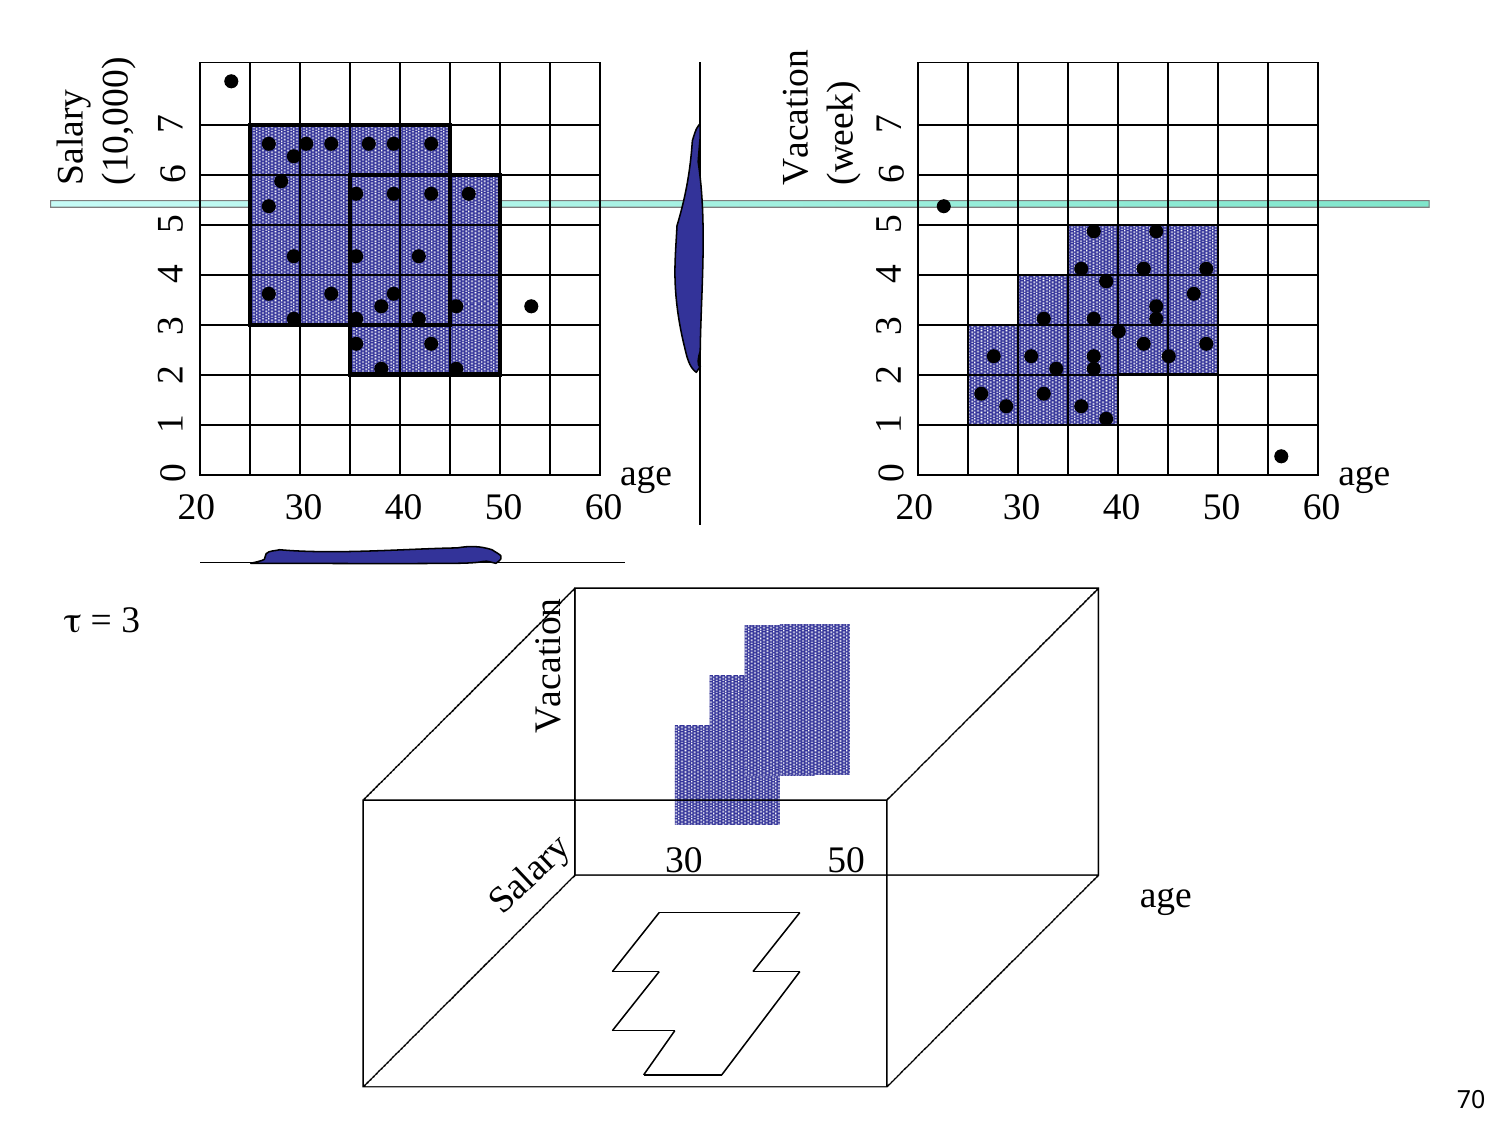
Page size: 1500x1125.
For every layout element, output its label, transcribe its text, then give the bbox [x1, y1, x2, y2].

text_box age [605, 439, 688, 501]
text_box [969, 376, 1017, 424]
text_box Vacation(week) [762, 26, 868, 201]
text_box 60 [1288, 474, 1356, 536]
text_box 40 [1088, 474, 1156, 536]
text_box [1275, 450, 1288, 463]
text_box age [1125, 862, 1208, 923]
text_box  = 3 [49, 587, 226, 648]
text_box [250, 546, 501, 564]
text_box 30 [270, 474, 338, 536]
text_box 20 [201, 496, 210, 518]
text_box [252, 226, 348, 274]
text_box [1069, 224, 1117, 325]
text_box 18 [1187, 1062, 1500, 1125]
text_box [1169, 226, 1217, 324]
text_box 40 [369, 474, 438, 536]
text_box 60 [608, 501, 617, 518]
text_box [401, 177, 448, 224]
text_box 20 [162, 474, 230, 536]
text_box [351, 127, 400, 173]
text_box [352, 276, 400, 323]
text_box [674, 123, 704, 373]
text_box [452, 276, 498, 324]
text_box [525, 299, 538, 313]
text_box 0 [858, 448, 919, 498]
text_box 3 [137, 301, 198, 350]
text_box 7 [868, 99, 917, 149]
text_box Salary (10,000) [37, 26, 143, 201]
text_box 5 [855, 200, 917, 249]
text_box 4 [855, 250, 917, 299]
text_box [450, 326, 498, 373]
text_box [401, 127, 448, 173]
text_box 5 [137, 200, 198, 249]
text_box 0 [139, 448, 201, 498]
text_box Salary [460, 798, 603, 937]
text_box [1019, 276, 1067, 325]
text_box 4 [137, 250, 198, 299]
text_box 1 [855, 400, 917, 449]
text_box [674, 624, 850, 800]
text_box [352, 226, 399, 274]
text_box 1 [137, 400, 198, 449]
text_box [969, 326, 1017, 374]
text_box 50 [812, 827, 880, 888]
text_box [674, 801, 780, 825]
text_box [1069, 224, 1217, 426]
text_box 30 [650, 827, 718, 888]
text_box 3 [855, 301, 917, 350]
text_box [452, 226, 498, 274]
text_box 30 [988, 474, 1056, 536]
text_box [452, 177, 498, 224]
text_box [401, 327, 449, 373]
text_box 50 [470, 474, 538, 536]
text_box [352, 177, 400, 224]
text_box 50 [1188, 474, 1256, 536]
text_box [225, 75, 238, 88]
text_box 20 [919, 496, 928, 518]
text_box [401, 276, 448, 323]
text_box [252, 127, 349, 224]
text_box [252, 276, 348, 323]
text_box Vacation [514, 574, 576, 749]
text_box 7 [137, 99, 198, 149]
text_box 2 [855, 351, 917, 400]
text_box 6 [139, 149, 201, 199]
text_box 60 [1326, 501, 1335, 518]
text_box 20 [880, 474, 949, 536]
text_box [401, 226, 448, 274]
text_box [937, 199, 951, 213]
text_box [352, 327, 399, 373]
text_box [1019, 326, 1067, 424]
text_box 60 [570, 474, 638, 536]
text_box age [1323, 439, 1406, 501]
text_box [301, 176, 348, 224]
text_box 6 [868, 149, 919, 199]
text_box 2 [137, 351, 198, 400]
